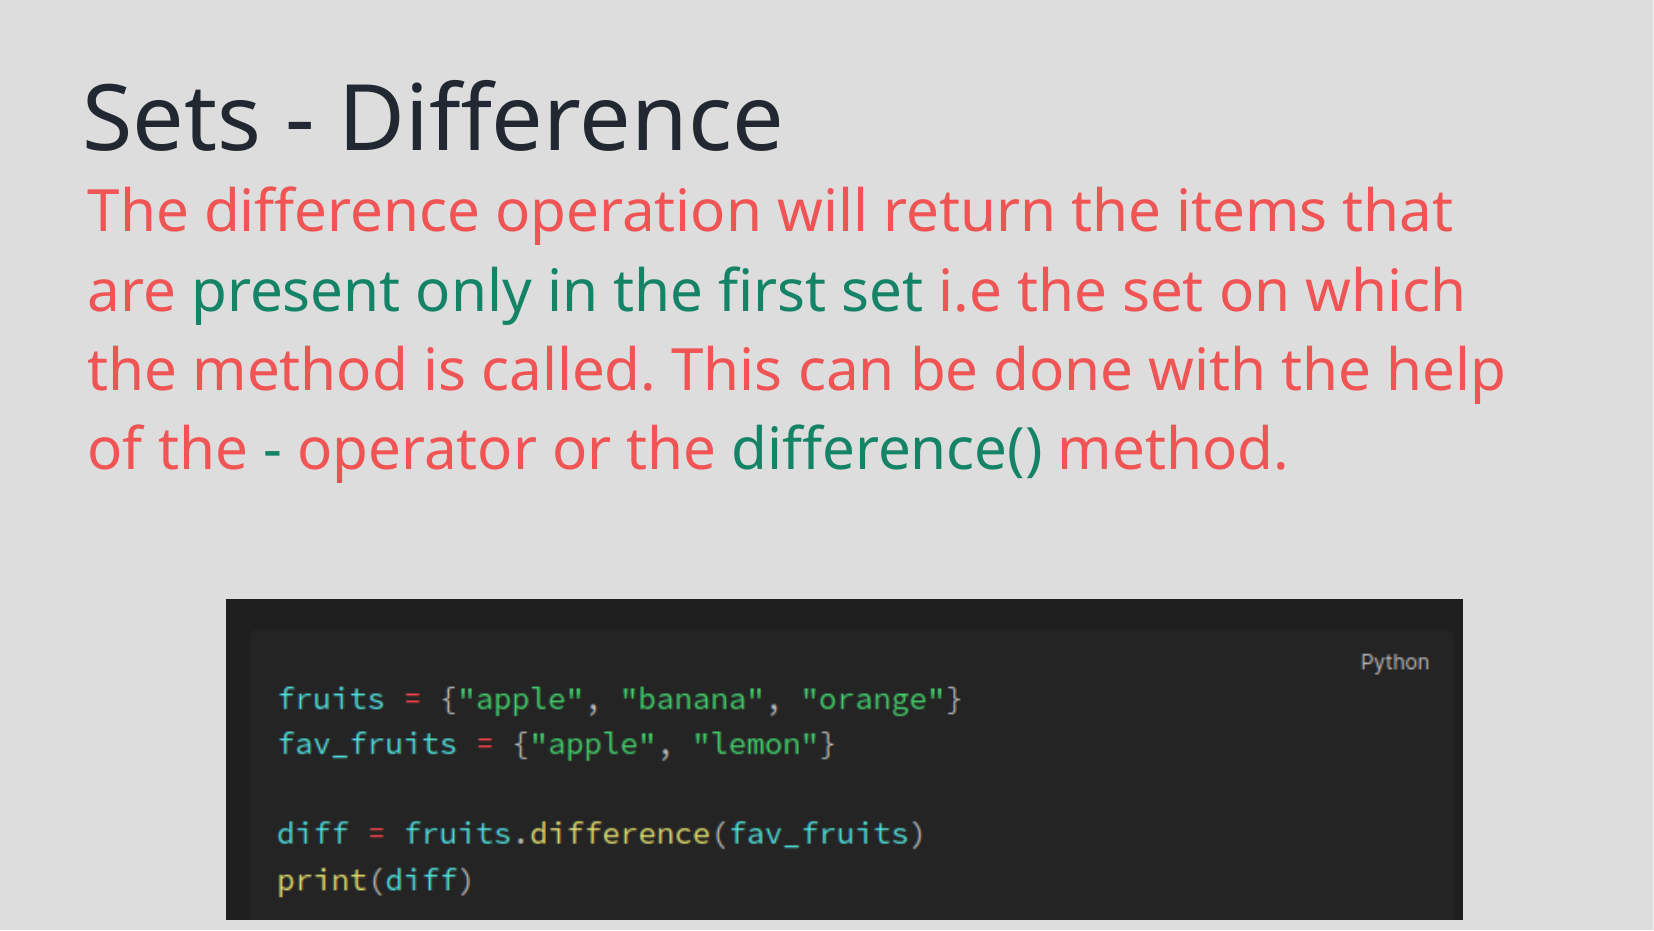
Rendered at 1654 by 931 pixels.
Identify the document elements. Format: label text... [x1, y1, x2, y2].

picture [226, 599, 1463, 920]
title Sets - Difference [82, 37, 1538, 162]
text_box The difference operation will return the items that are present only in the first set i.e the set on which the method is called. This can be done with the help of the - operator or the difference() method. [37, 162, 1538, 601]
